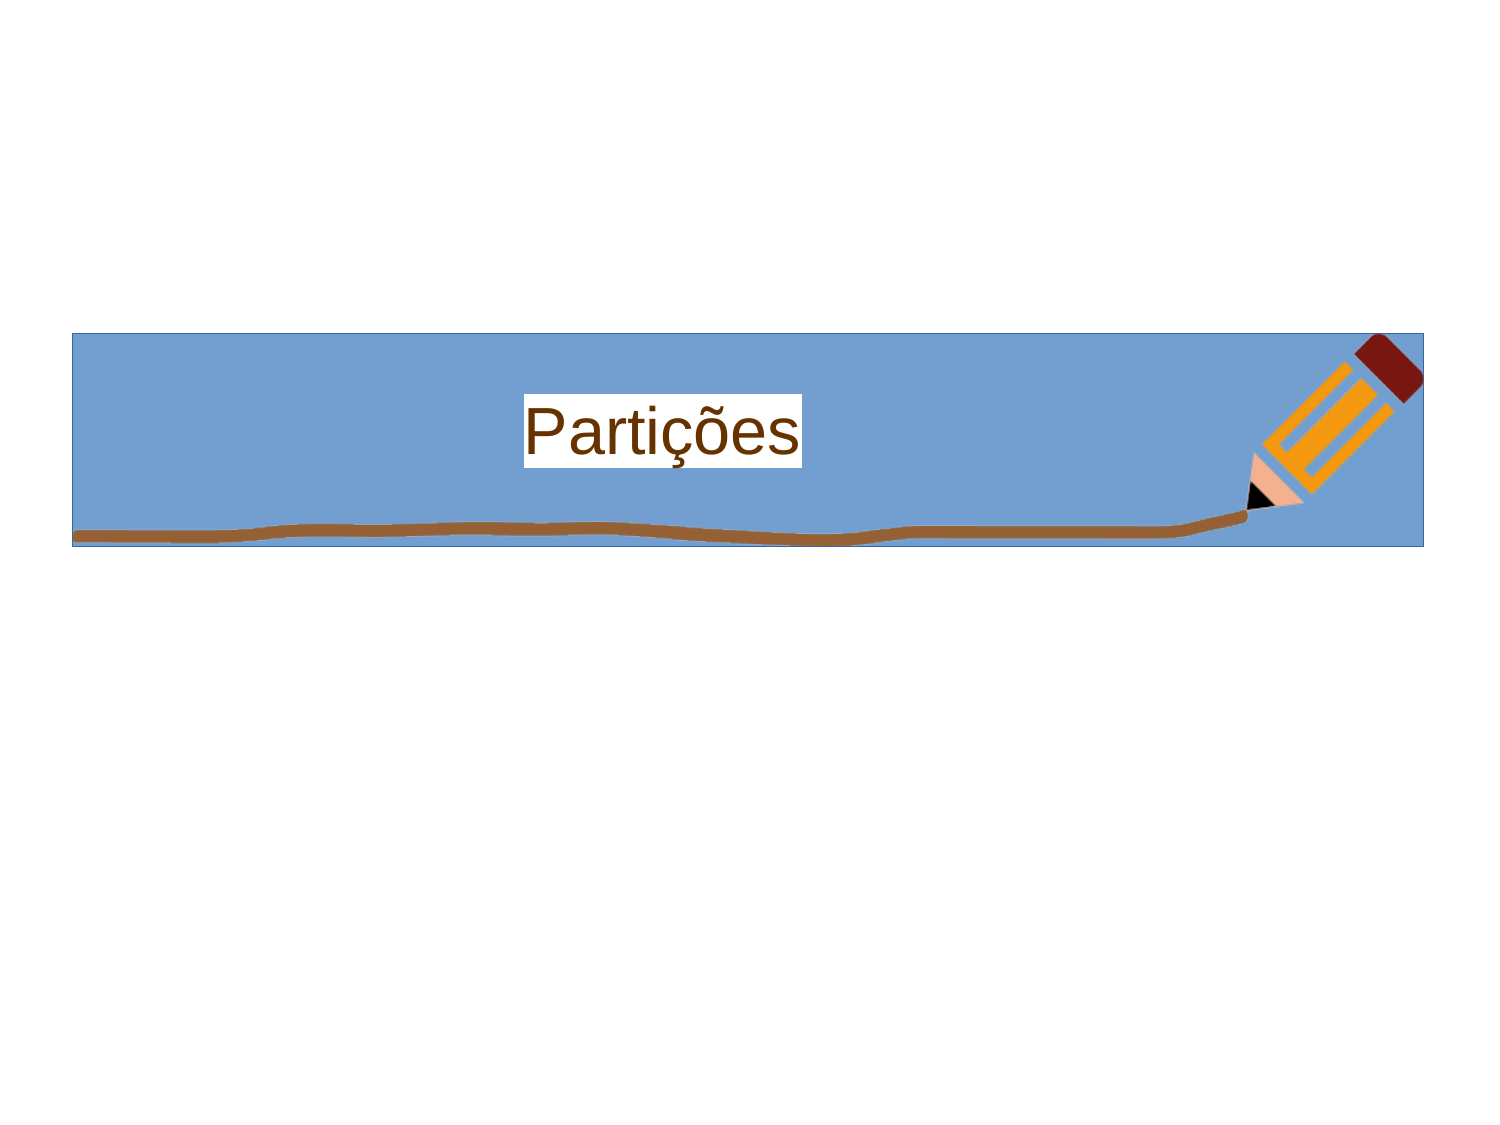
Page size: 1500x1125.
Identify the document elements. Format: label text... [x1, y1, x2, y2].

picture [73, 334, 1423, 546]
subtitle Partições [75, 330, 1251, 532]
